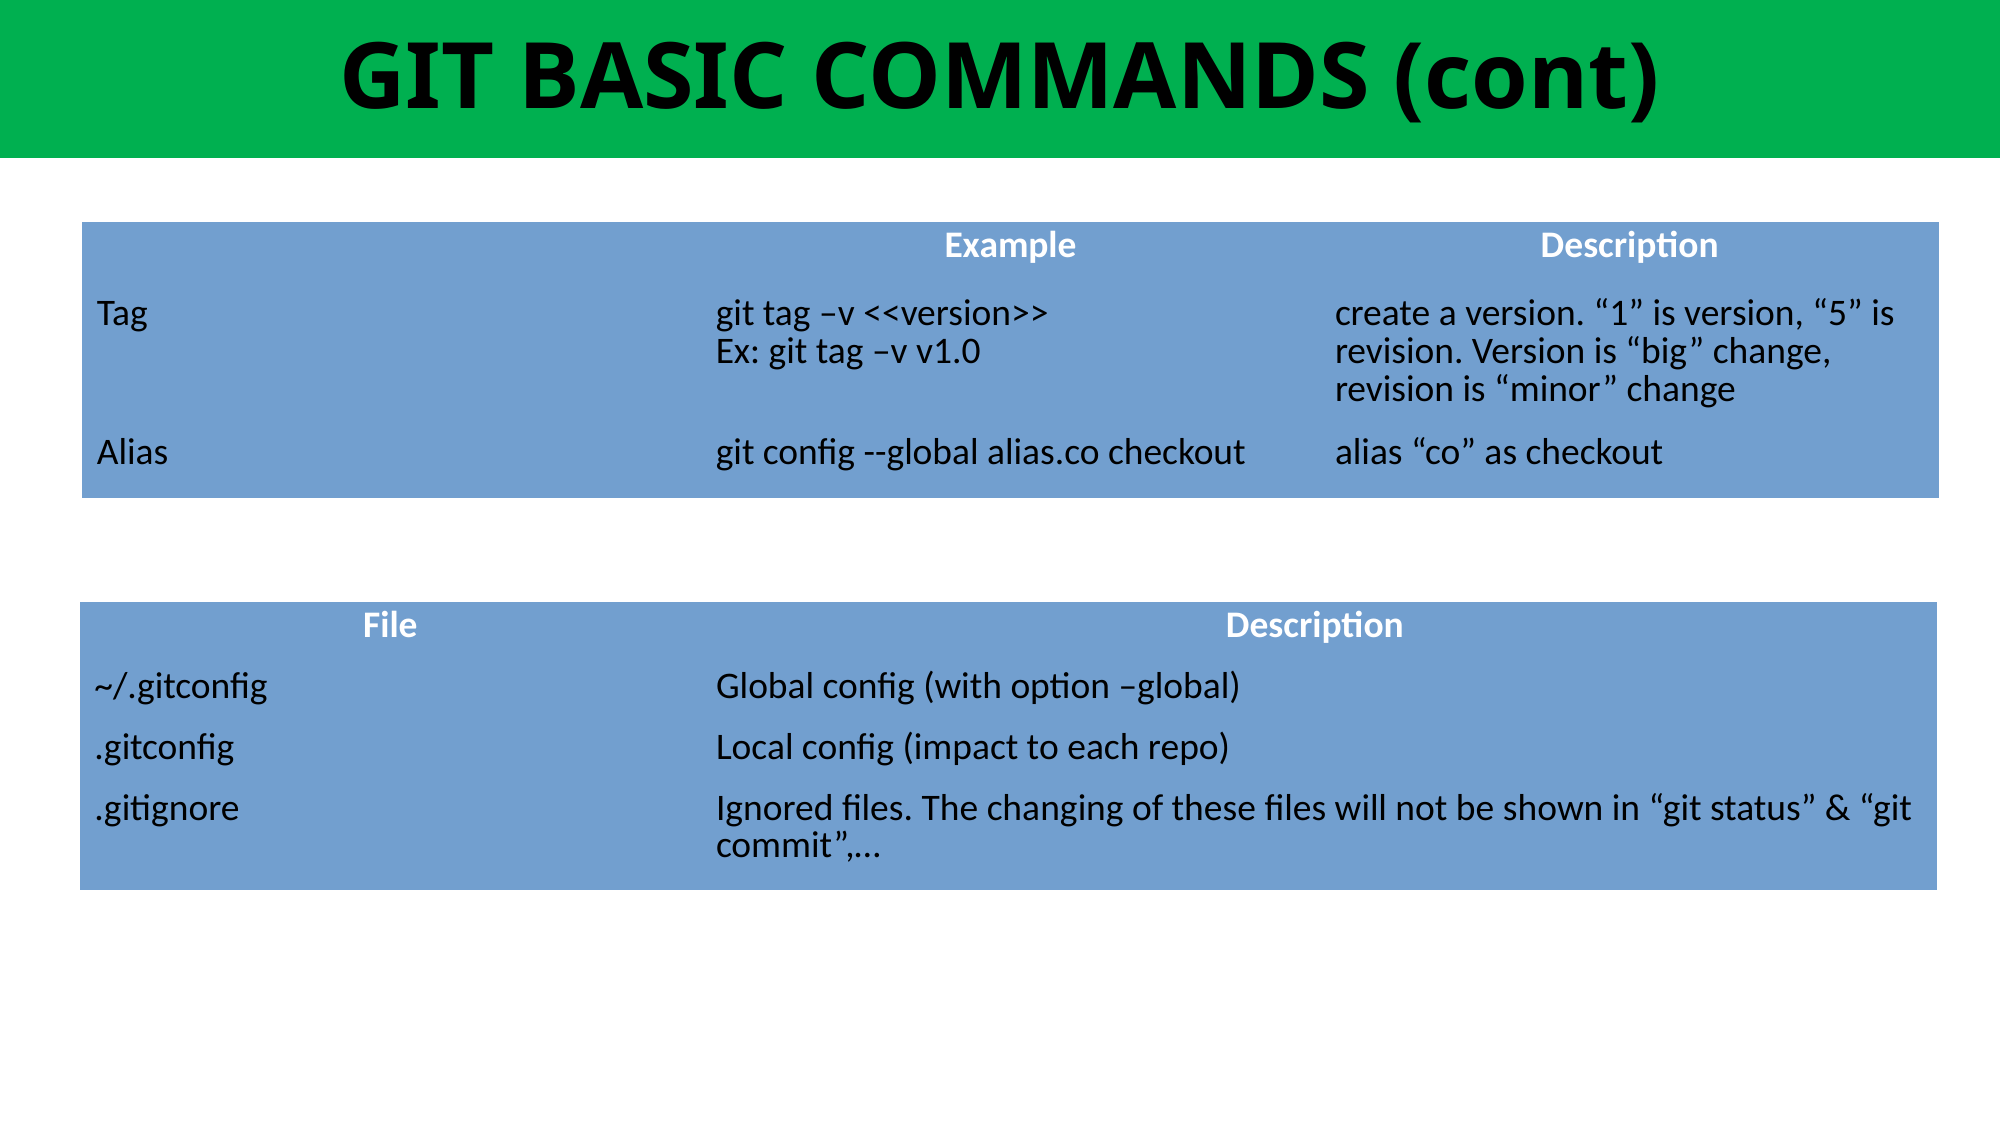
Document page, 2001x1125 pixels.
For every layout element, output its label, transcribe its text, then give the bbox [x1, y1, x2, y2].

table_cell Tag [82, 290, 701, 429]
table_cell Global config (with option –global) [701, 663, 1937, 724]
table_cell Local config (impact to each repo) [701, 724, 1937, 785]
title GIT BASIC COMMANDS (cont) [0, 0, 2000, 158]
table_cell .gitignore [80, 785, 701, 890]
table_header [82, 222, 701, 290]
table_header Description [1320, 222, 1939, 290]
table_cell Alias [82, 429, 701, 498]
table_header Example [701, 222, 1320, 290]
table_cell alias “co” as checkout [1320, 429, 1939, 498]
table_cell Ignored files. The changing of these files will not be shown in “git status” & “git commit”,… [701, 785, 1937, 890]
table_cell git tag –v <<version>> Ex: git tag –v v1.0 [701, 290, 1320, 429]
table_header File [80, 602, 701, 663]
table_header Description [701, 602, 1937, 663]
table_cell create a version. “1” is version, “5” is revision. Version is “big” change, revision is “minor” change [1320, 290, 1939, 429]
table_cell ~/.gitconfig [80, 663, 701, 724]
table_cell .gitconfig [80, 724, 701, 785]
table_cell git config --global alias.co checkout [701, 429, 1320, 498]
